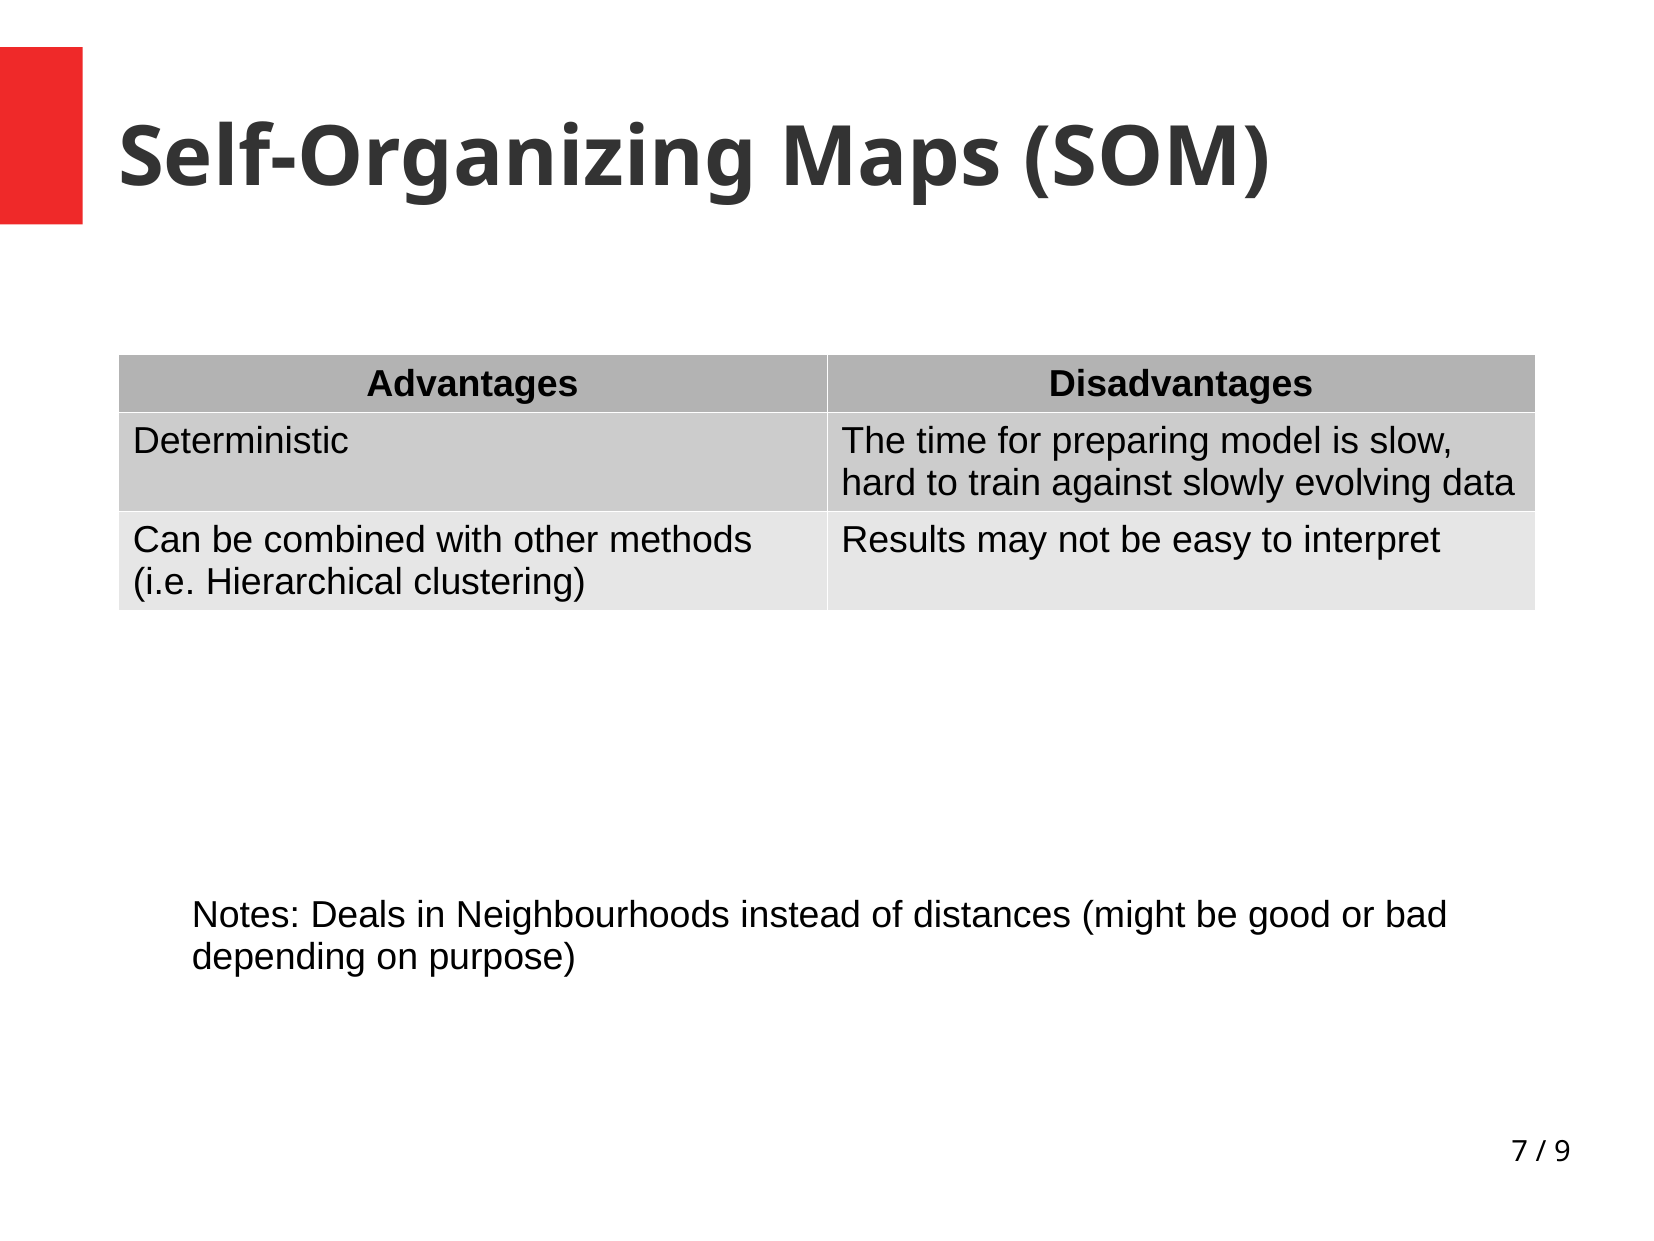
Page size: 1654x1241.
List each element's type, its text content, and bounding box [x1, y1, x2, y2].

table_cell Can be combined with other methods (i.e. Hierarchical clustering) [119, 512, 827, 610]
text_box Notes: Deals in Neighbourhoods instead of distances (might be good or bad depending on purpose) [177, 885, 1489, 985]
table_cell Results may not be easy to interpret [828, 512, 1535, 610]
table_header Disadvantages [828, 355, 1535, 412]
table_header Advantages [119, 355, 827, 412]
table_cell Deterministic [119, 413, 827, 511]
title Self-Organizing Maps (SOM) [118, 49, 1571, 257]
table_cell The time for preparing model is slow, hard to train against slowly evolving data [828, 413, 1535, 511]
